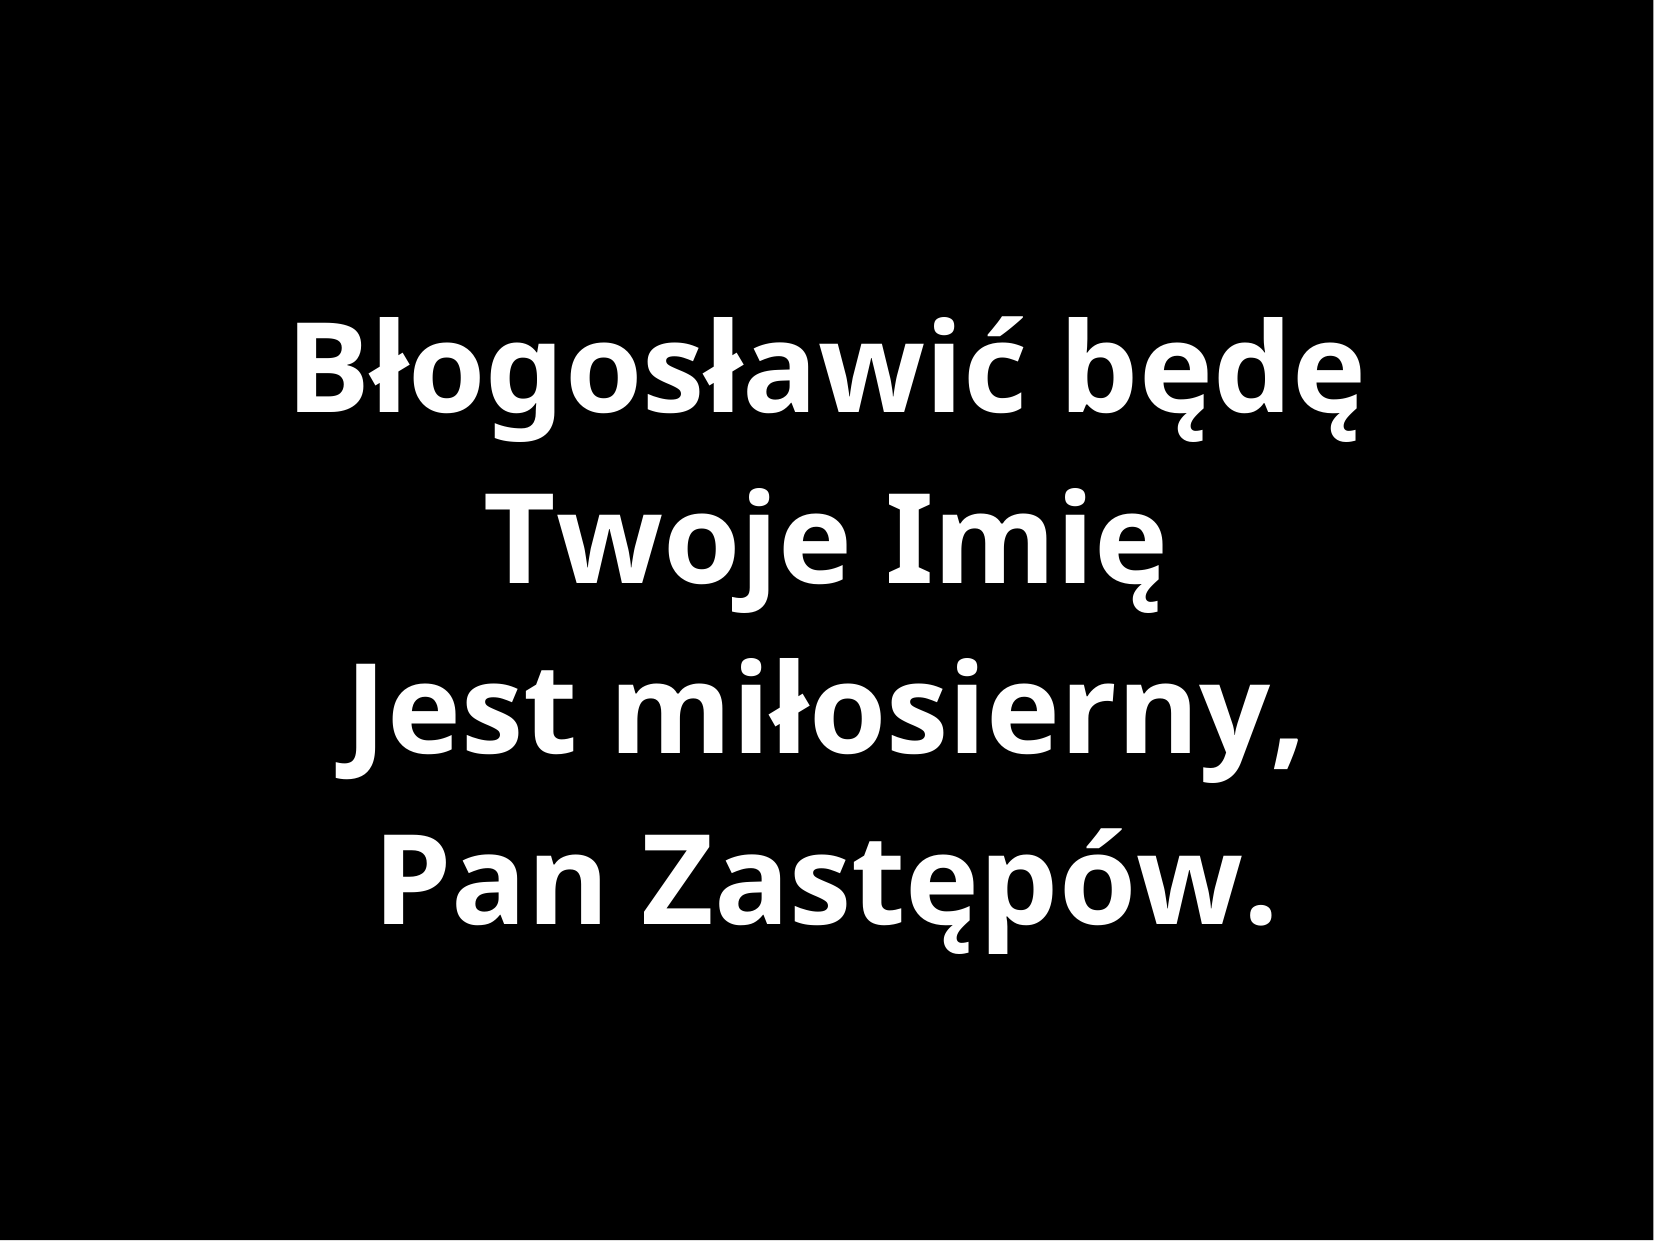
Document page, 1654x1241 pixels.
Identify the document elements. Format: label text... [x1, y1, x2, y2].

title Błogosławić będę Twoje Imię Jest miłosierny, Pan Zastępów. [0, 0, 1654, 1241]
